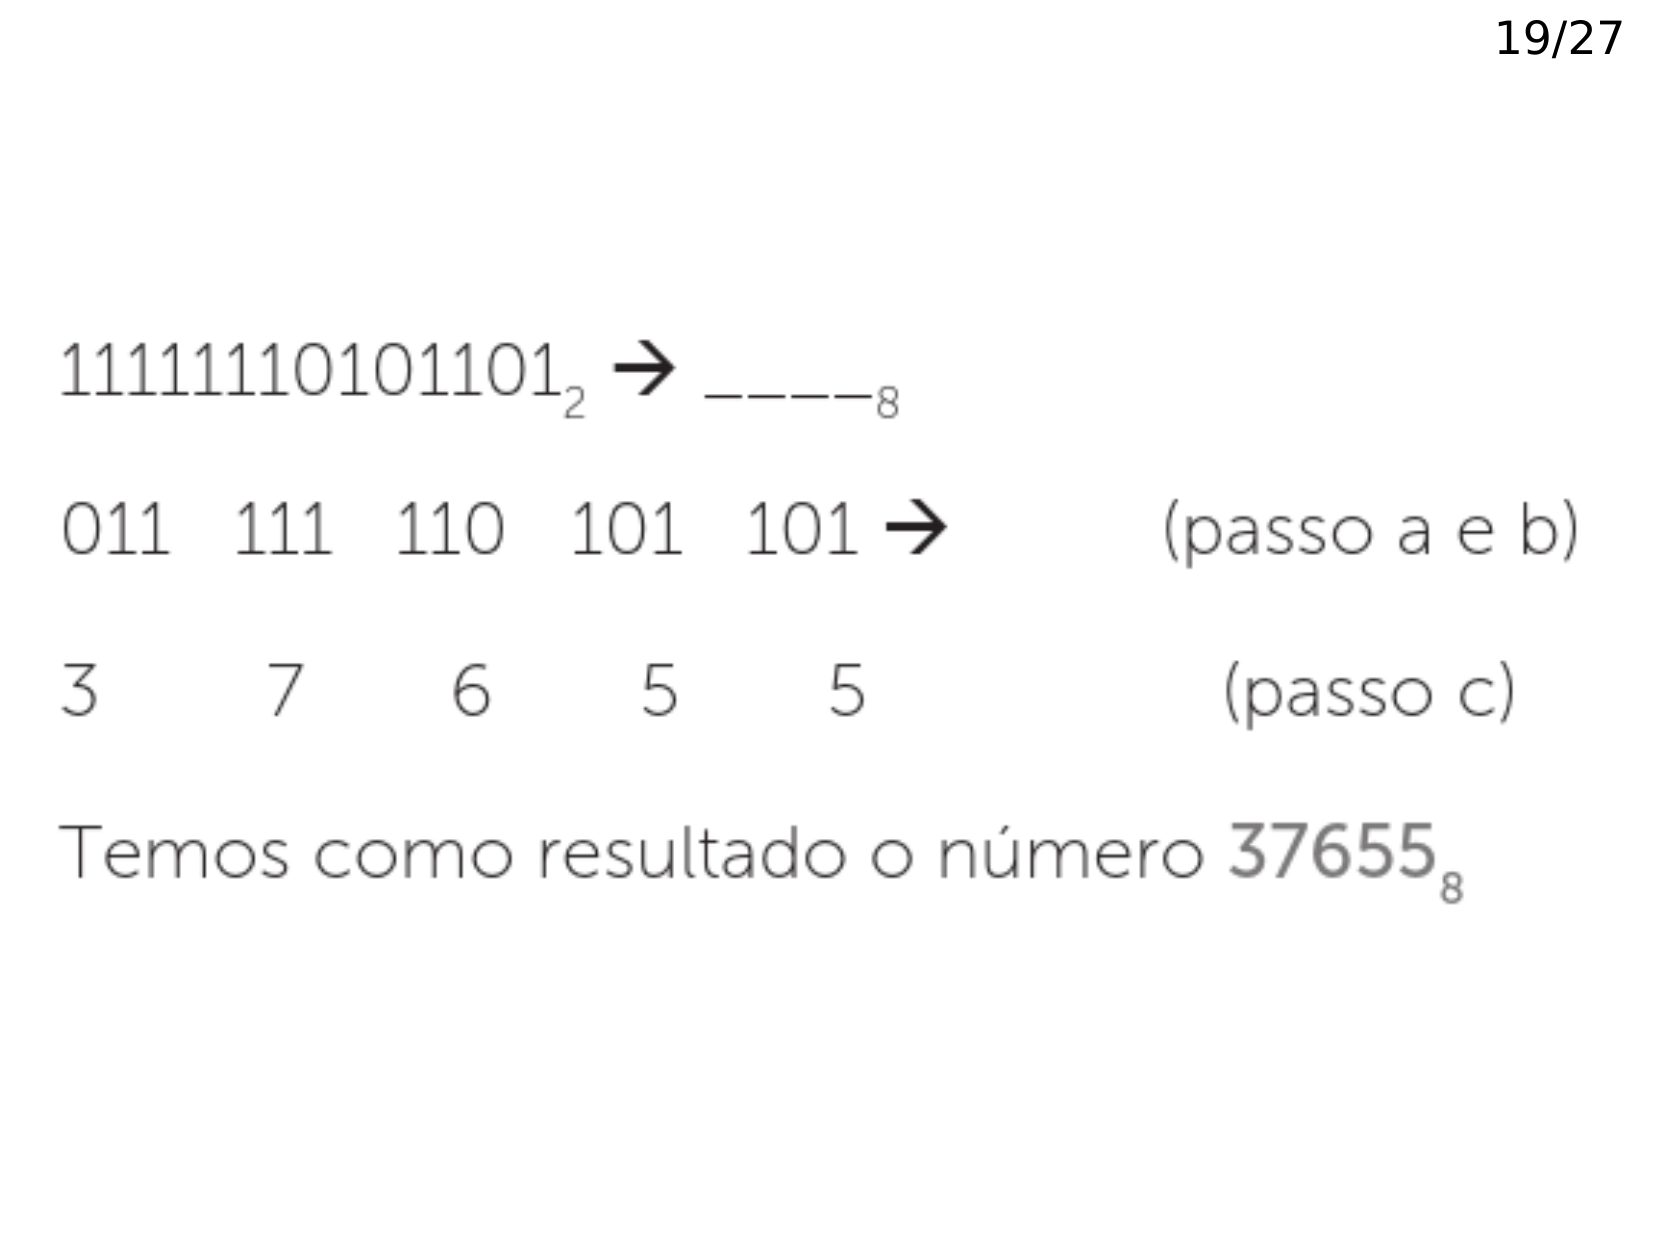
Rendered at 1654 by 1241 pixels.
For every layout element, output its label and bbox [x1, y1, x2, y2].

picture [51, 318, 1591, 922]
